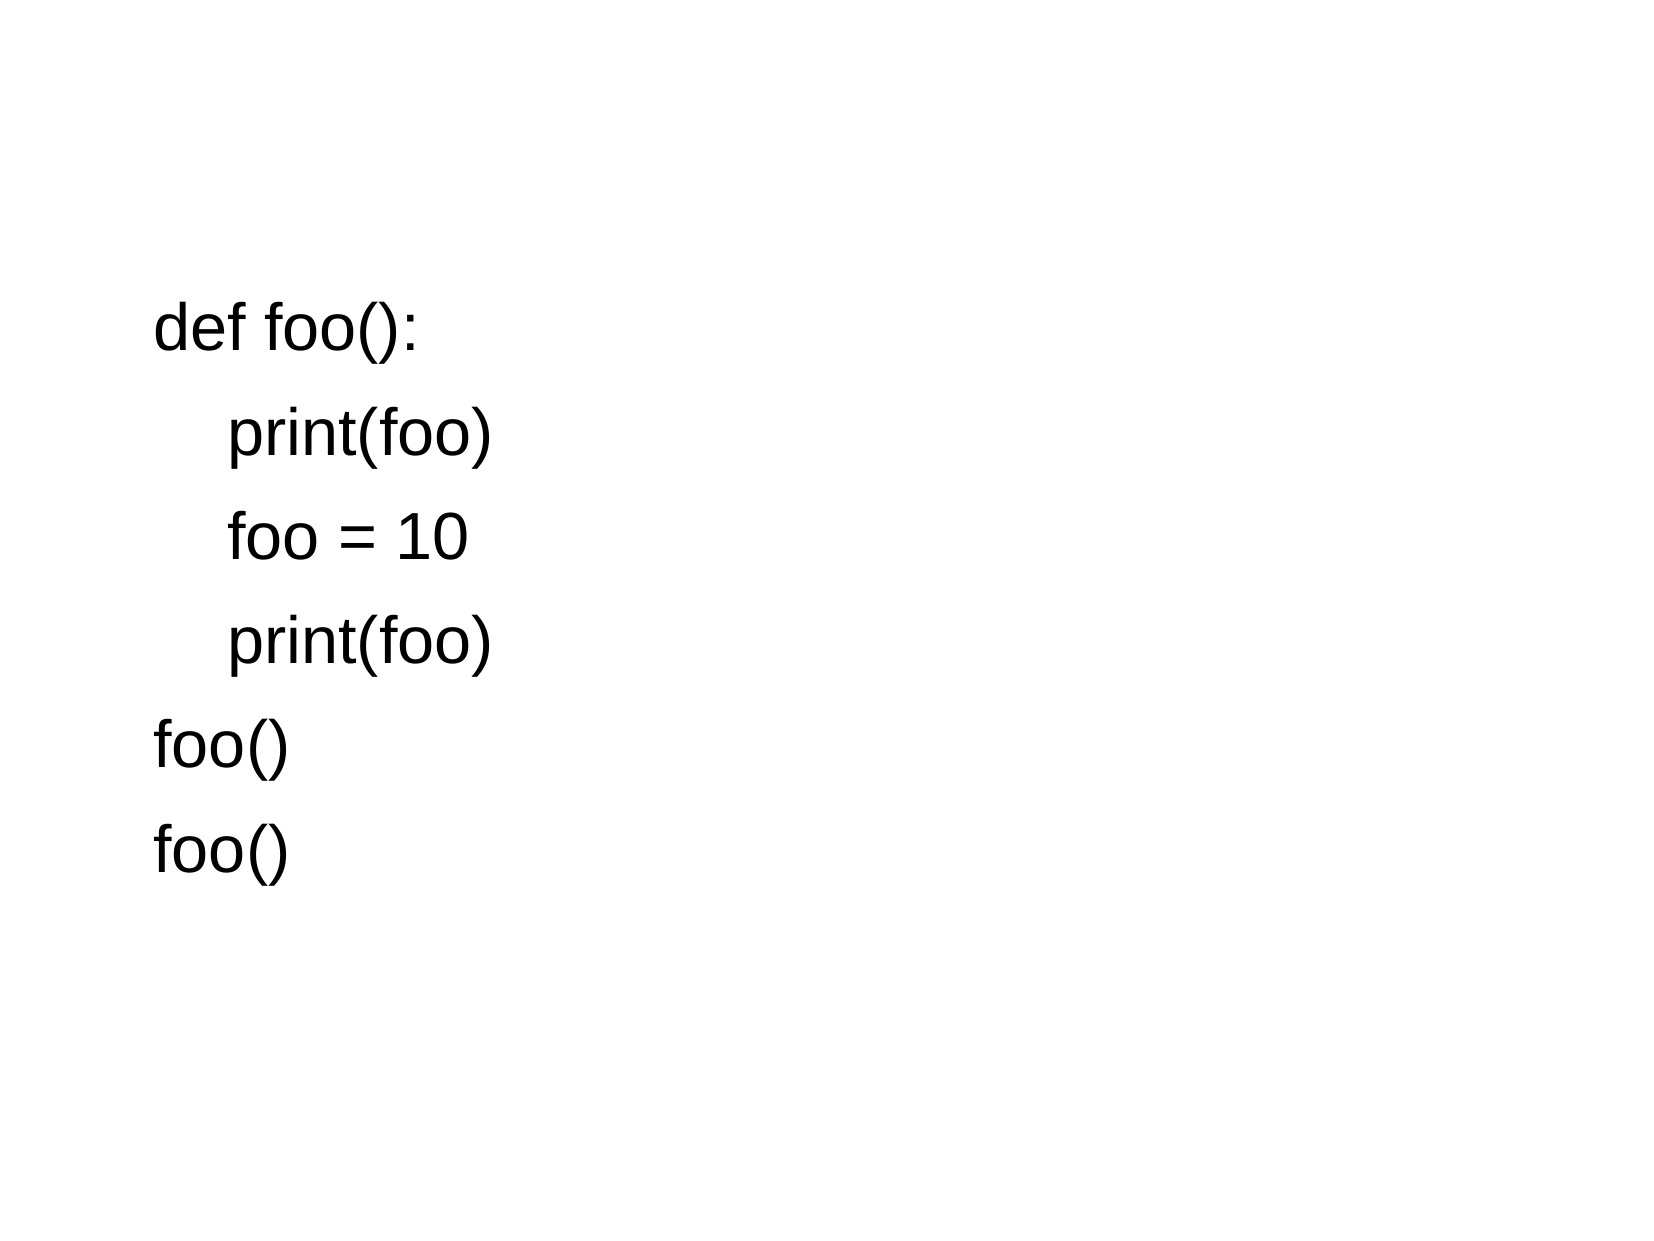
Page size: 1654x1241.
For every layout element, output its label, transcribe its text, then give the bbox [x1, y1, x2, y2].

list def foo(): print(foo) foo = 10 print(foo) foo() foo() [82, 290, 1571, 1010]
